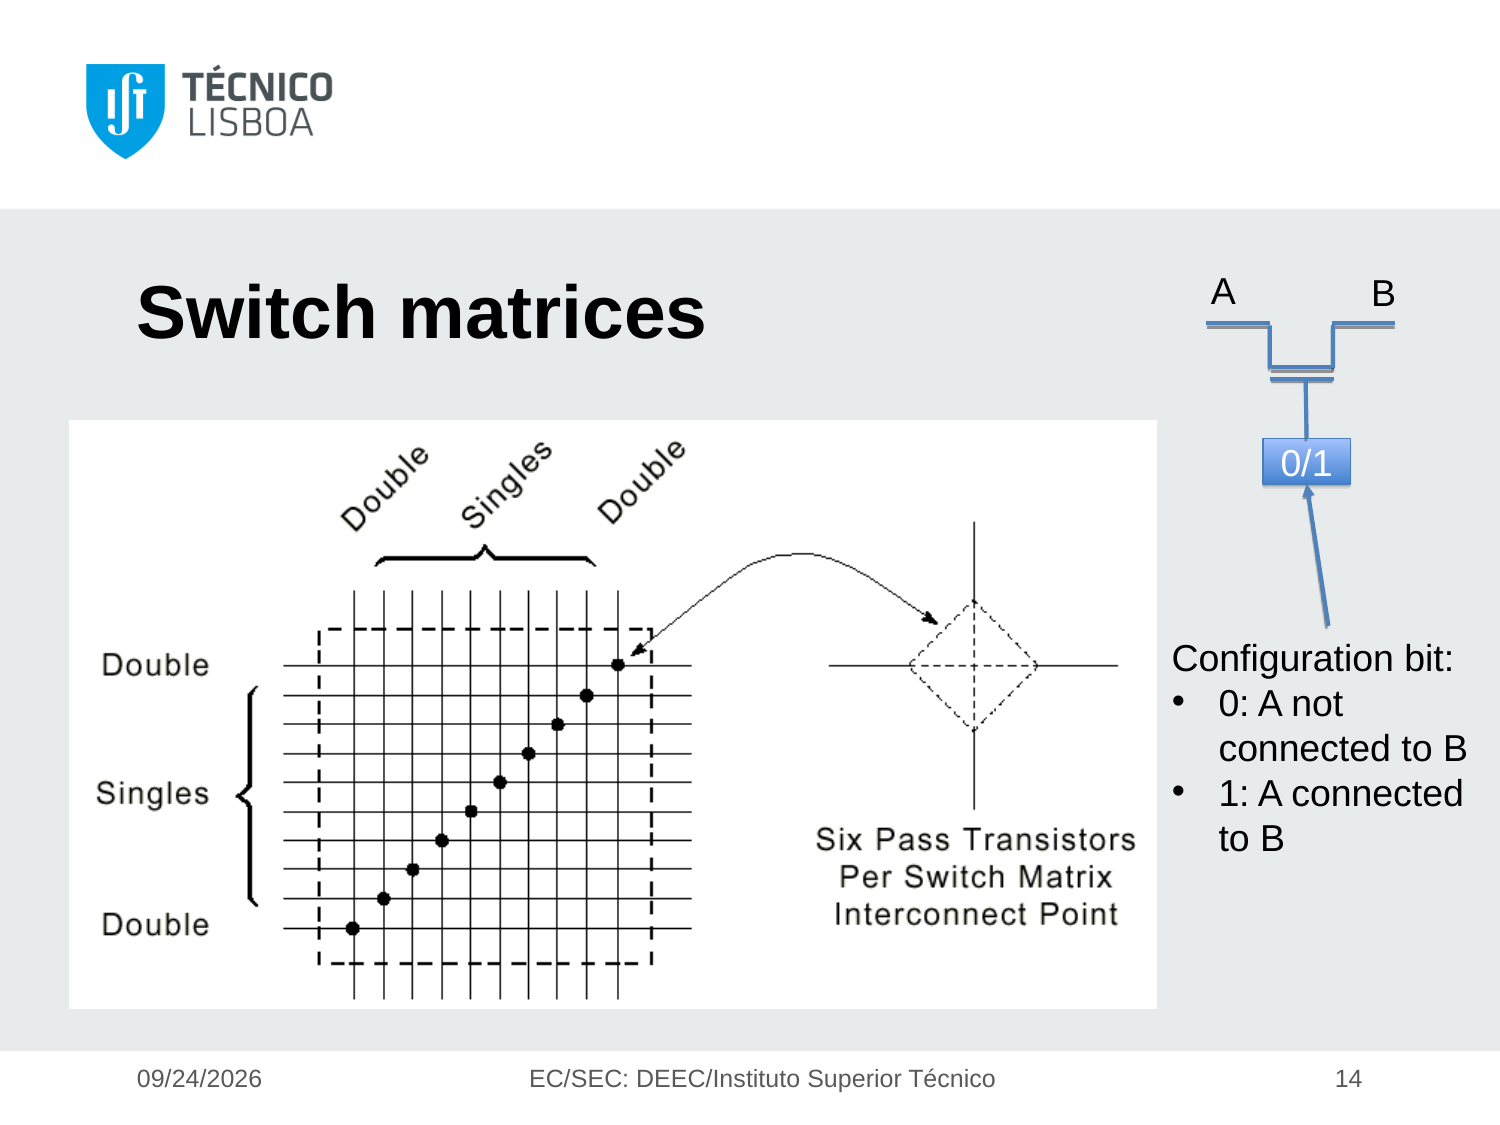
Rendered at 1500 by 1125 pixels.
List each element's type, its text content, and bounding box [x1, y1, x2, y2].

picture [0, 0, 1500, 1125]
slide_number 09/27/2018 [121, 1052, 425, 1103]
title Switch matrices [121, 237, 1378, 381]
text_box Configuration bit: 0: A not connected to B 1: A connected to B [1156, 626, 1500, 866]
text_box 0/1 [1263, 438, 1351, 484]
text_box B [1356, 261, 1412, 322]
slide_number 19 [1077, 1052, 1378, 1103]
footer EC/SEC: DEEC/Instituto Superior Técnico [512, 1052, 1021, 1103]
text_box A [1196, 259, 1251, 320]
